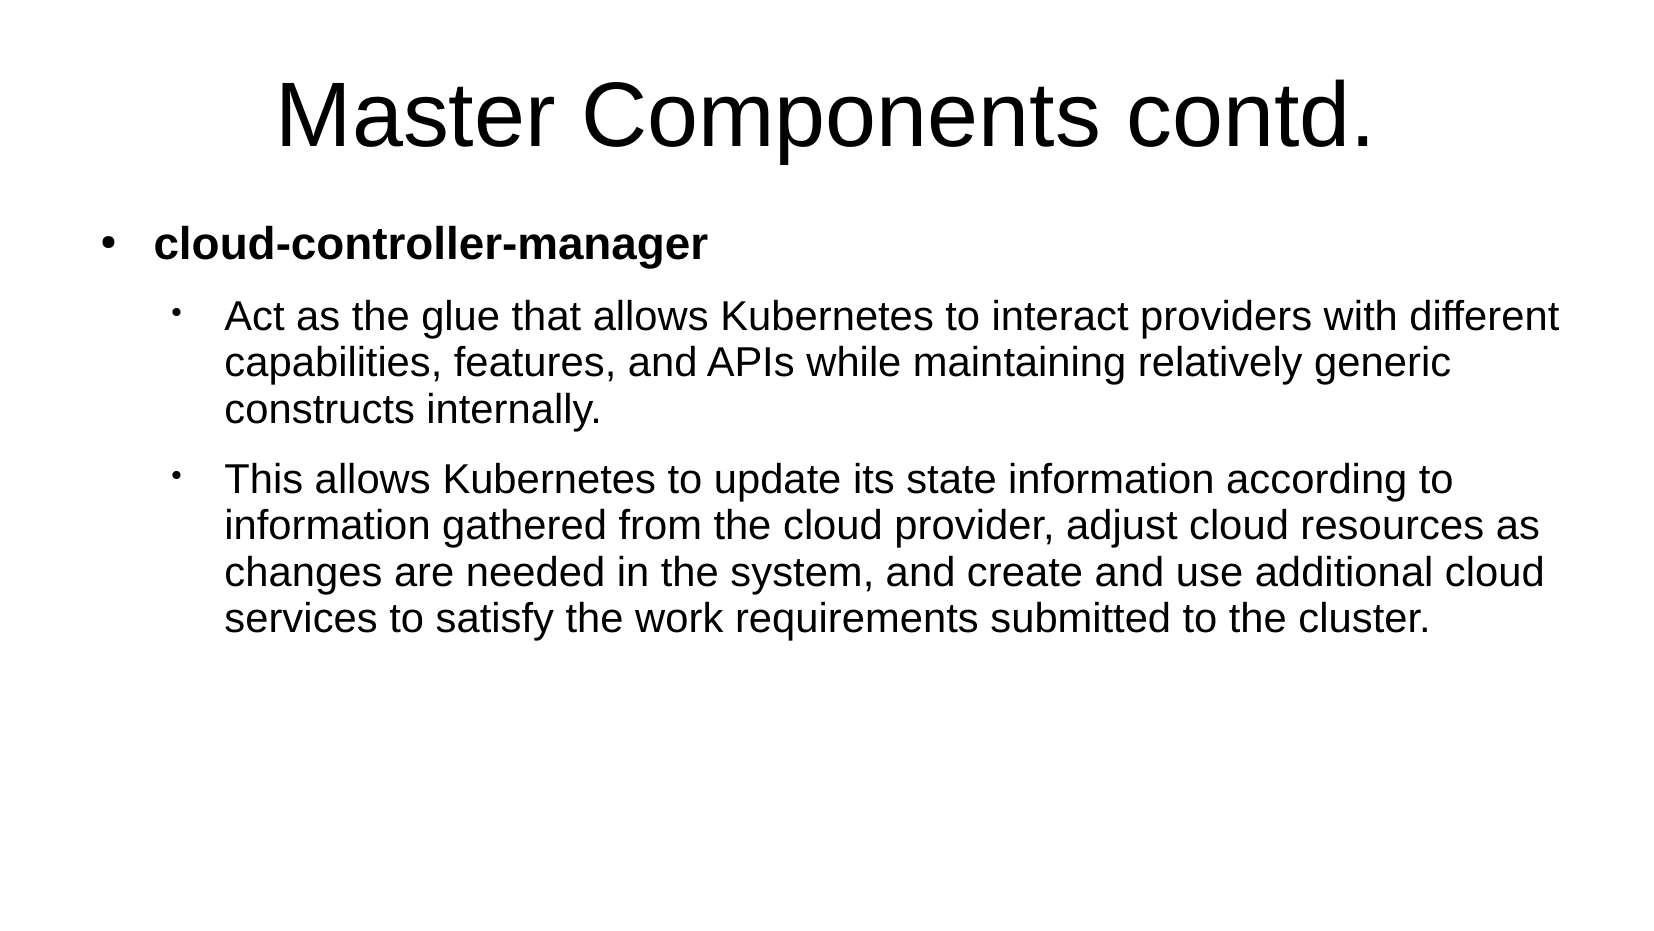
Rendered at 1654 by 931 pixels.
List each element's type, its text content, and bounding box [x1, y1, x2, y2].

list cloud-controller-manager Act as the glue that allows Kubernetes to interact providers with different capabilities, features, and APIs while maintaining relatively generic constructs internally. This allows Kubernetes to update its state information according to information gathered from the cloud provider, adjust cloud resources as changes are needed in the system, and create and use additional cloud services to satisfy the work requirements submitted to the cluster. [82, 217, 1583, 898]
title Master Components contd. [82, 37, 1571, 193]
